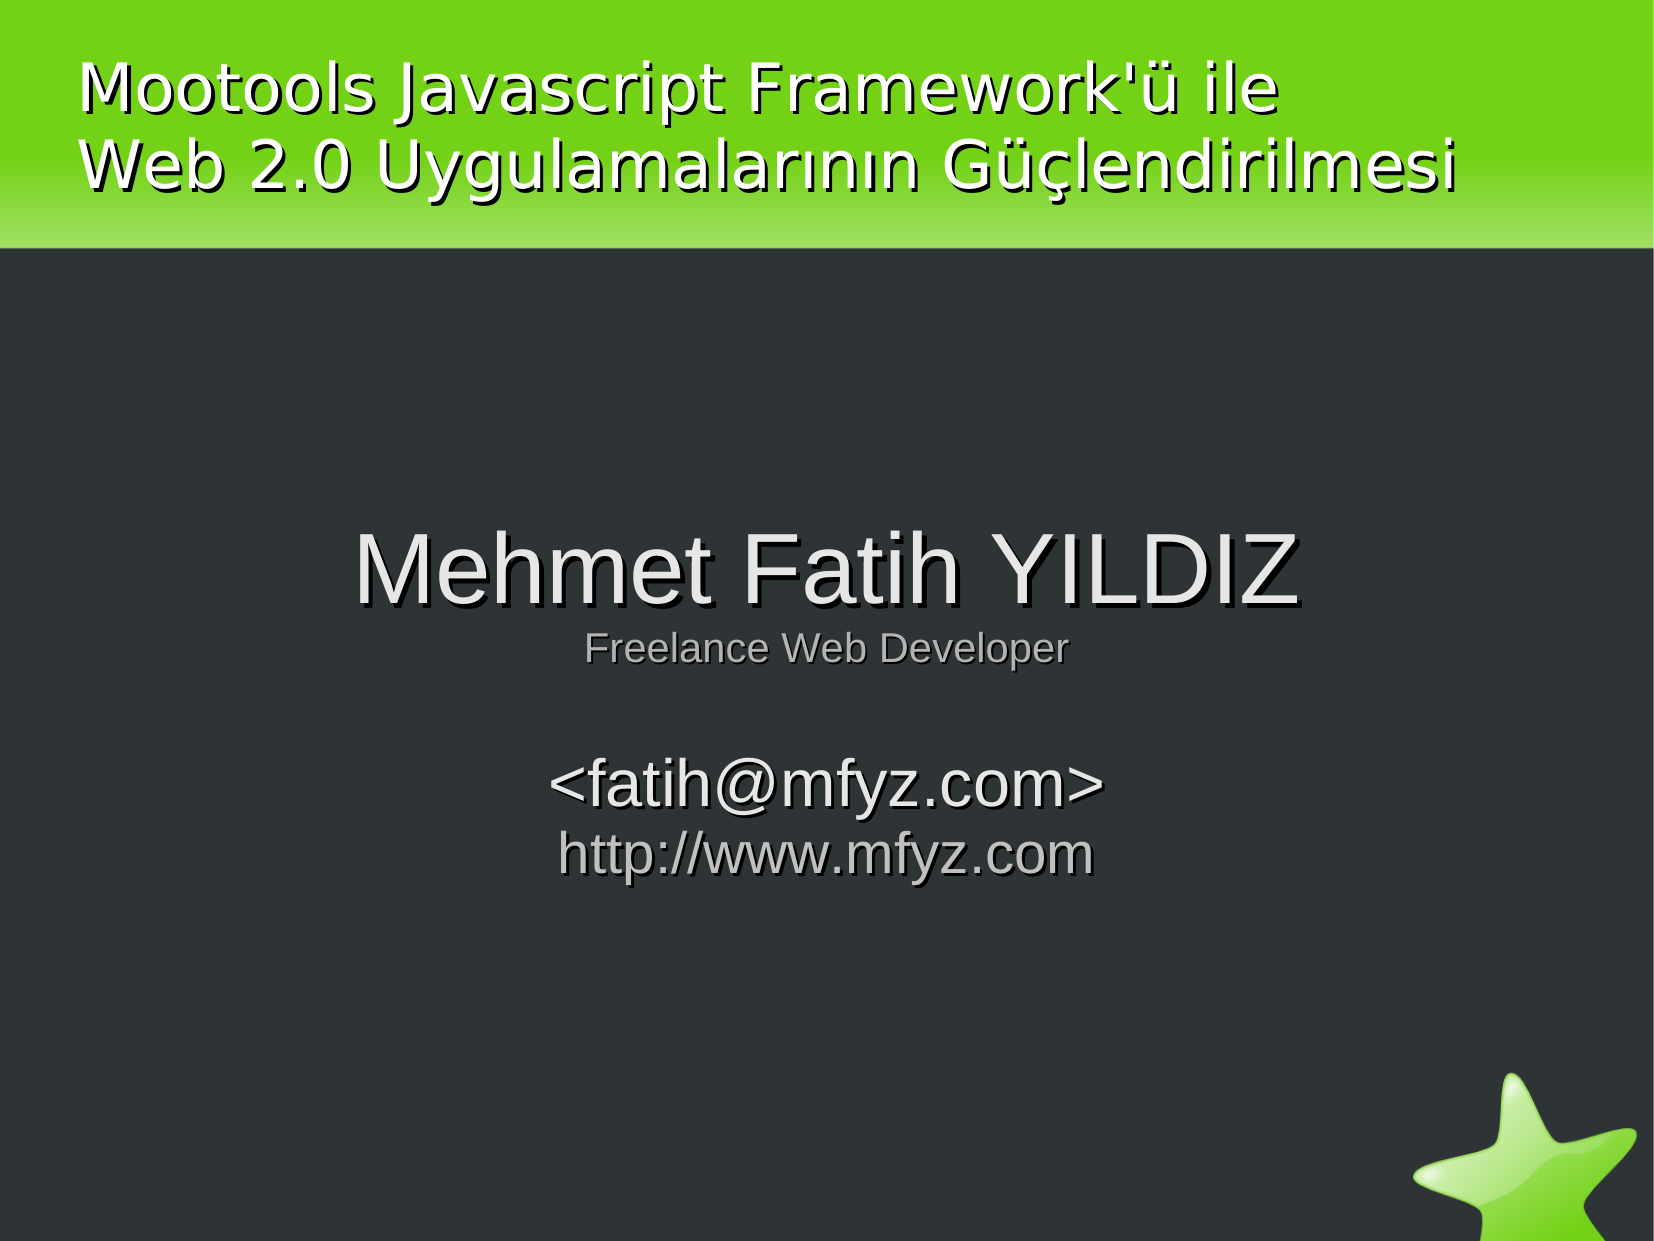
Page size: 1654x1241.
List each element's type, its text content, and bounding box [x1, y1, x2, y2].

title Mootools Javascript Framework'ü ile Web 2.0 Uygulamalarının Güçlendirilmesi [76, 23, 1565, 231]
picture [0, 0, 1654, 1241]
subtitle Mehmet Fatih YILDIZ Freelance Web Developer <fatih@mfyz.com> http://www.mfyz.com [82, 290, 1571, 1109]
